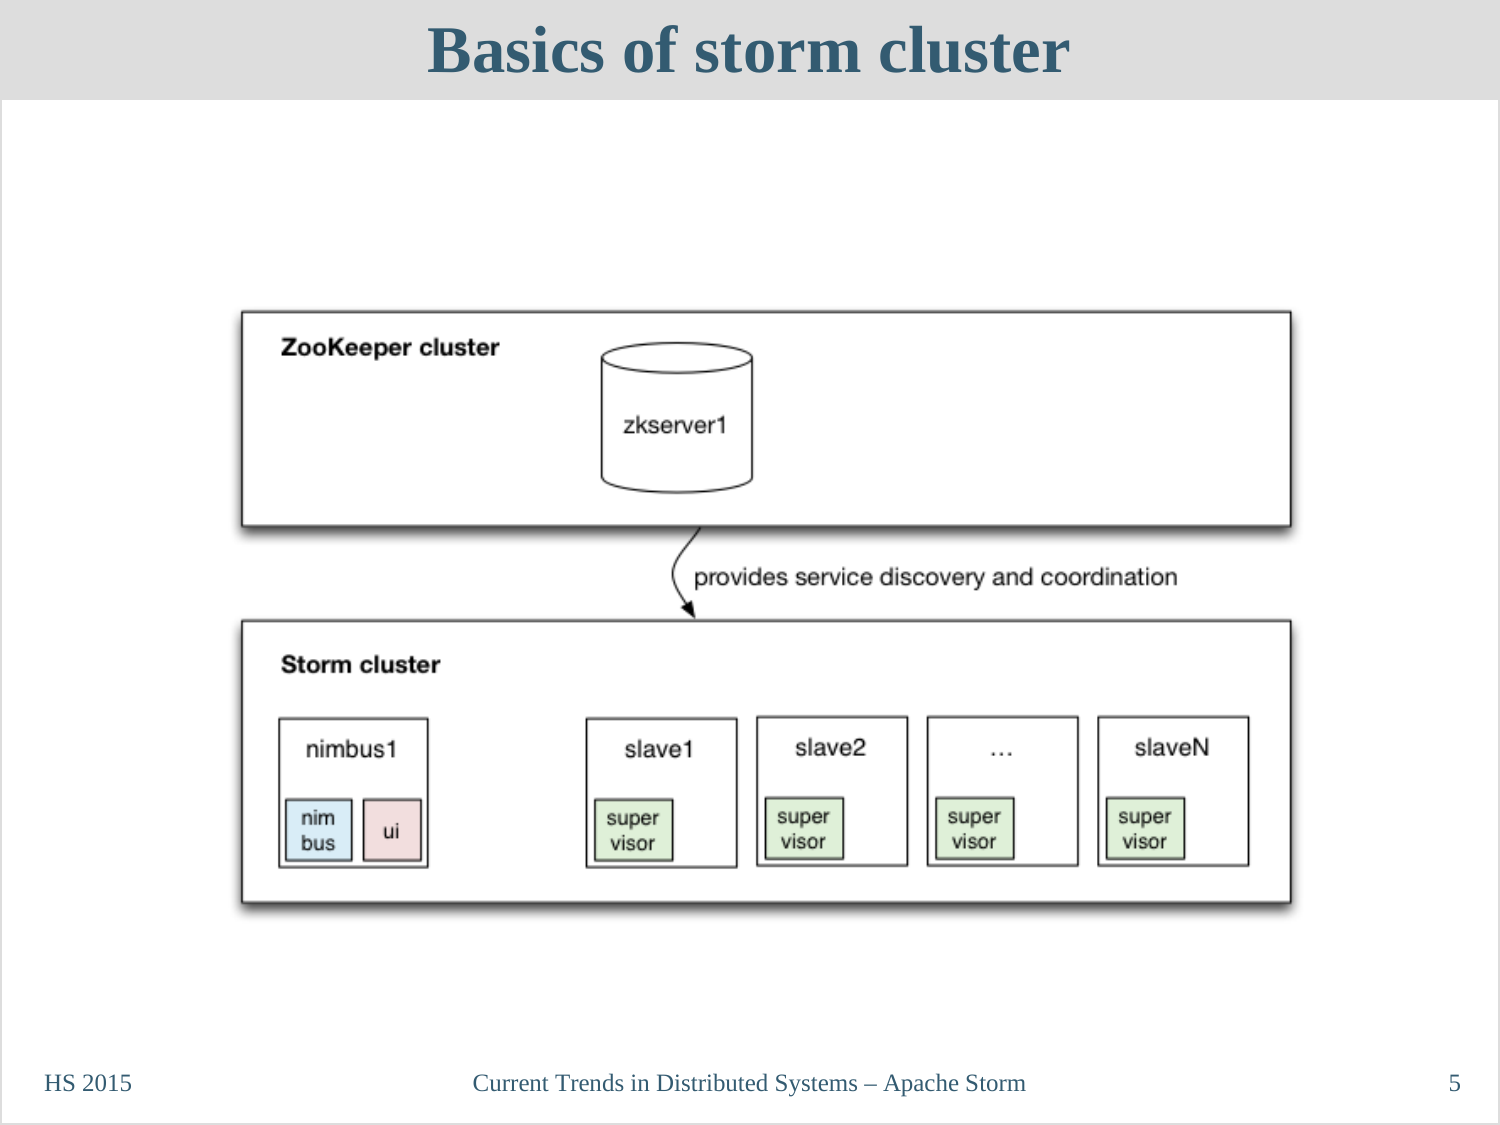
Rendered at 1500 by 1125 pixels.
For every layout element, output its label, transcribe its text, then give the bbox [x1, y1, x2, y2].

picture [206, 285, 1324, 945]
title Basics of storm cluster [0, 0, 1500, 100]
text_box Current Trends in Distributed Systems – Apache Storm [300, 1058, 1201, 1107]
text_box <Nummer> [1375, 1058, 1477, 1097]
text_box HS 2015 [29, 1058, 195, 1097]
